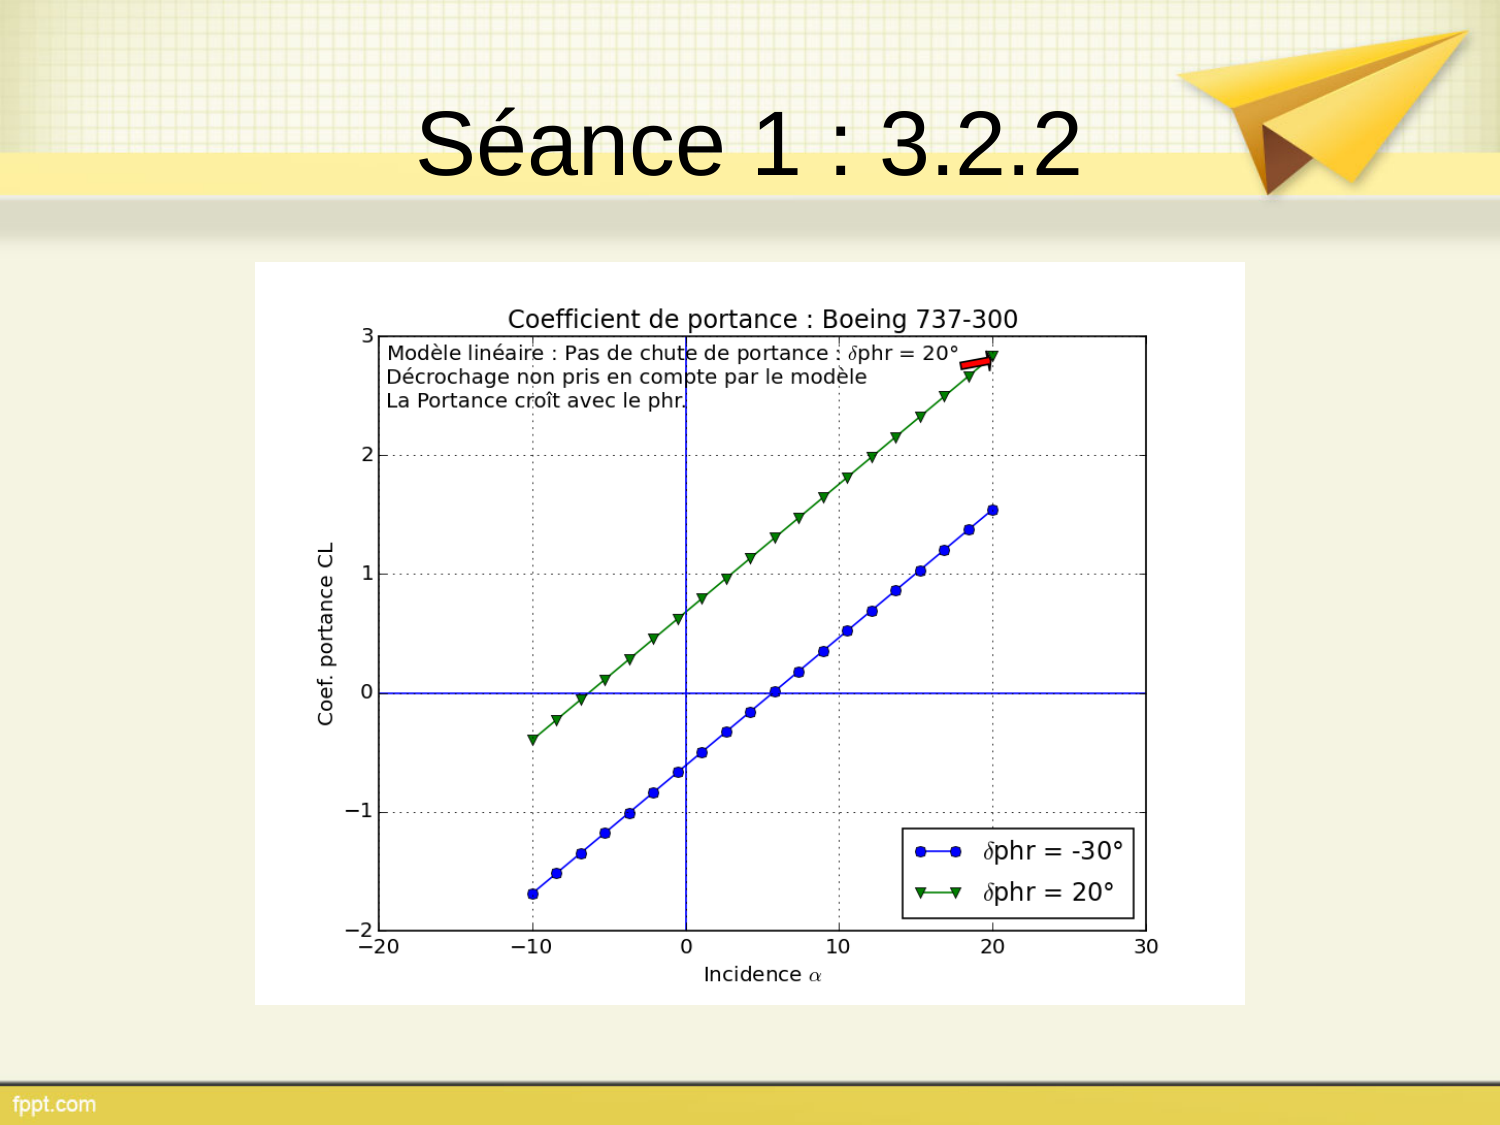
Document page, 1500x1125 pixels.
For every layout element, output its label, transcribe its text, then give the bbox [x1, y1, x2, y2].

picture [0, 0, 1500, 1125]
title Séance 1 : 3.2.2 [75, 45, 1426, 233]
